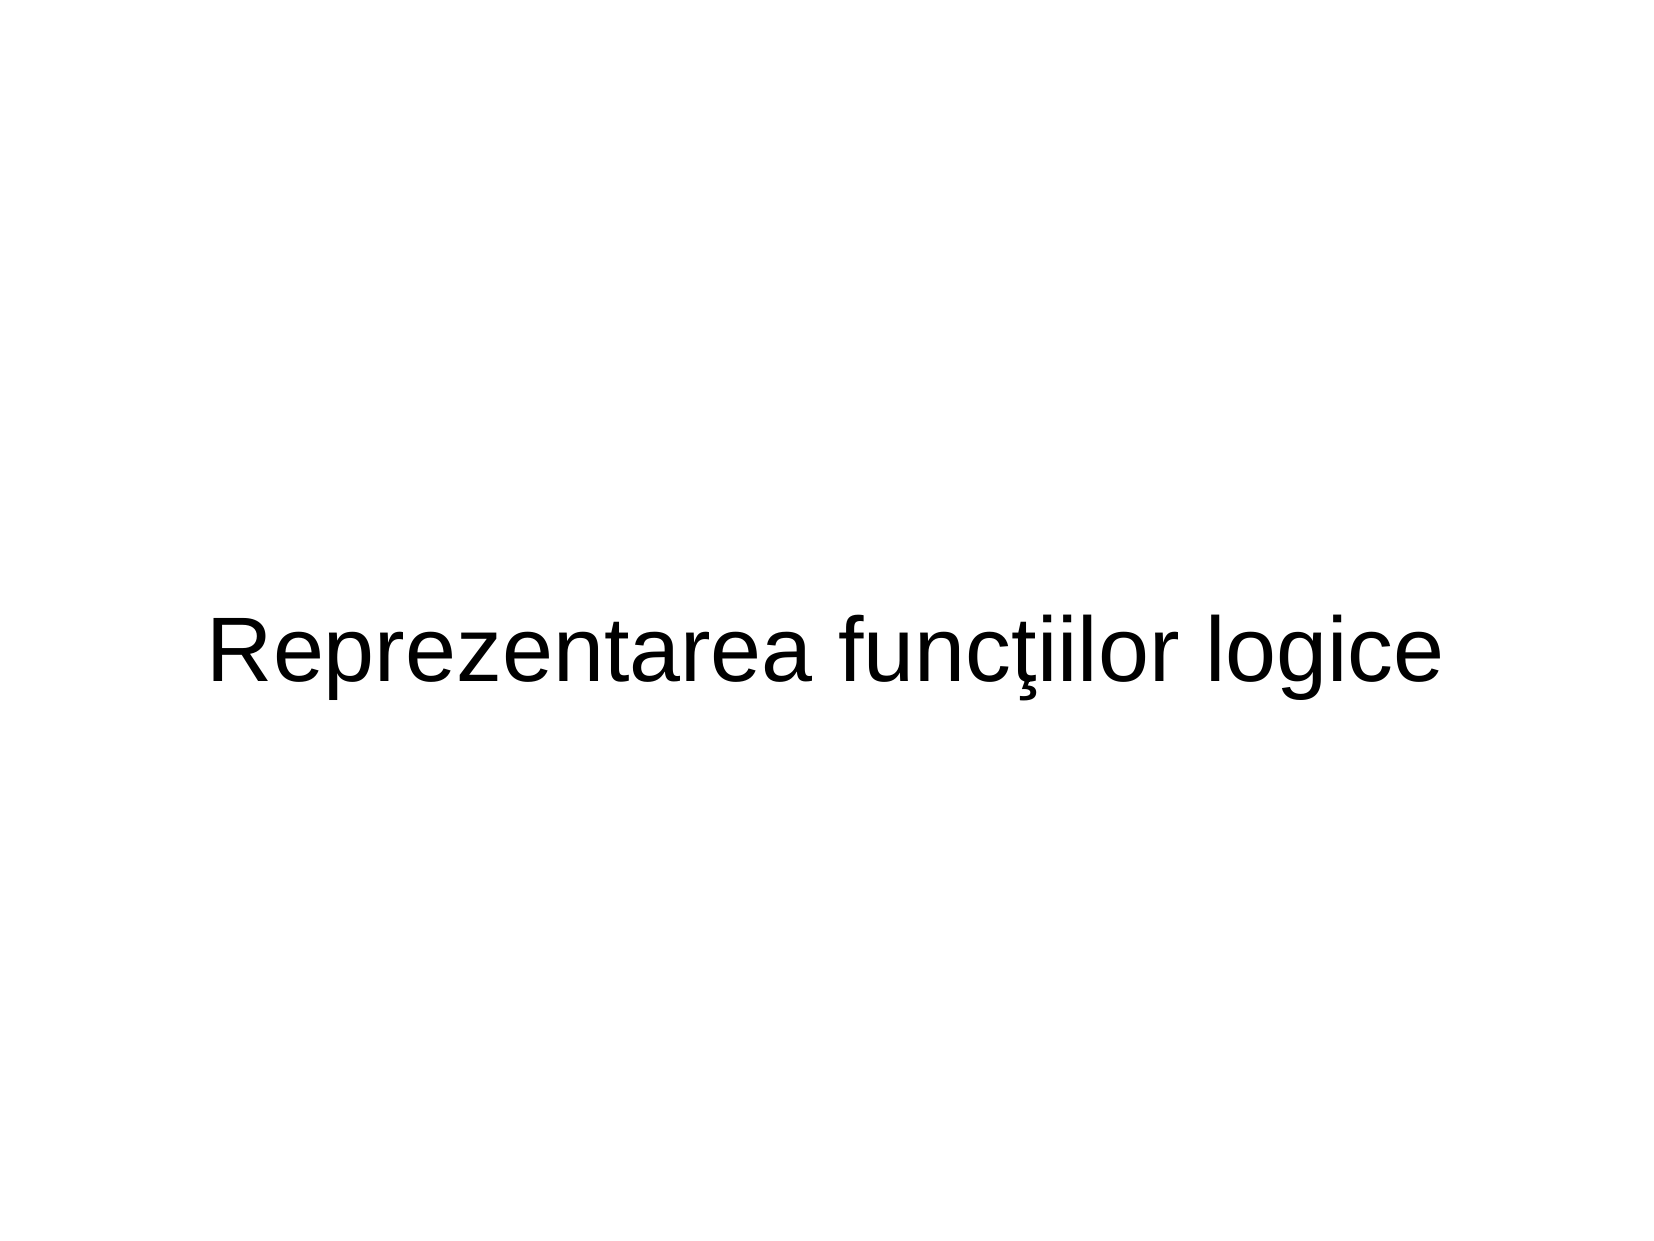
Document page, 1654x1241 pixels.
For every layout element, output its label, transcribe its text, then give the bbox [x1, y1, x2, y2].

subtitle Reprezentarea funcţiilor logice [82, 290, 1571, 1010]
